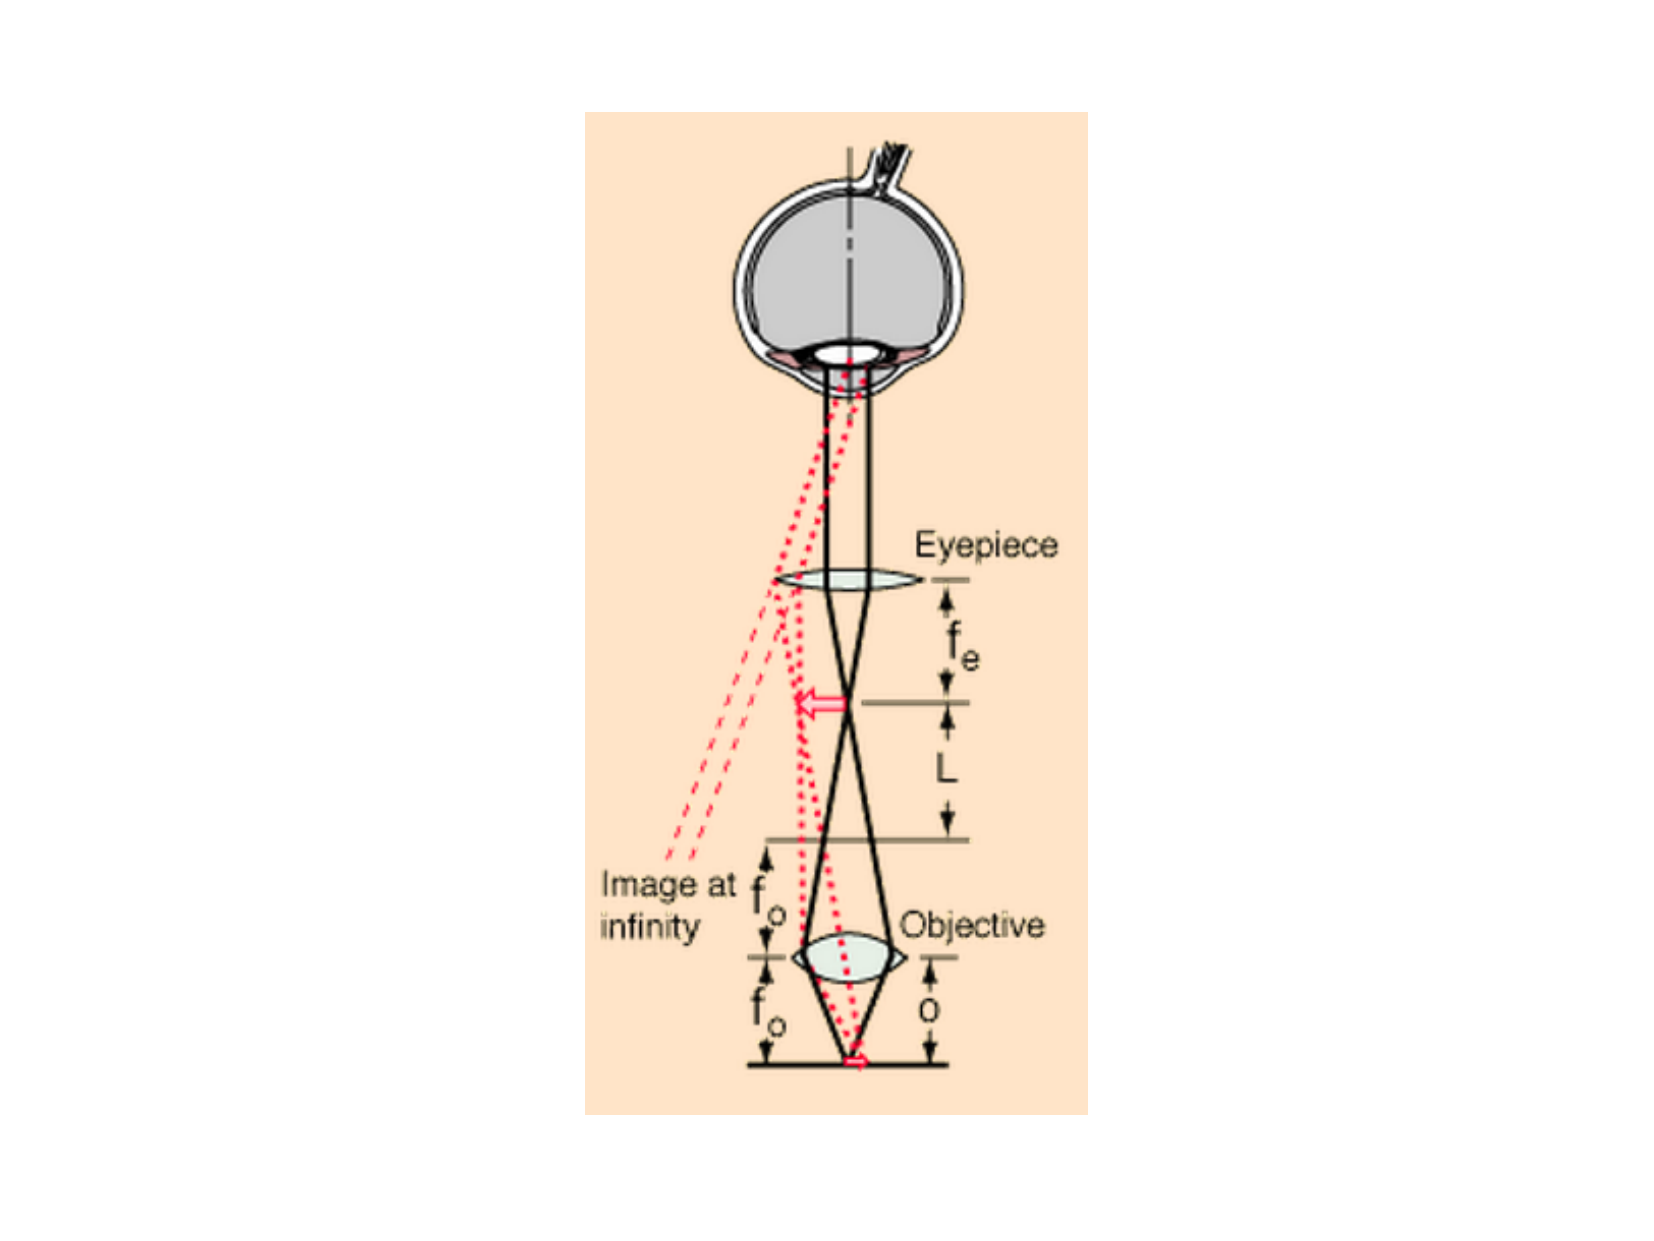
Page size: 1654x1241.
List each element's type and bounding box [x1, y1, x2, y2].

picture [585, 112, 1088, 1115]
